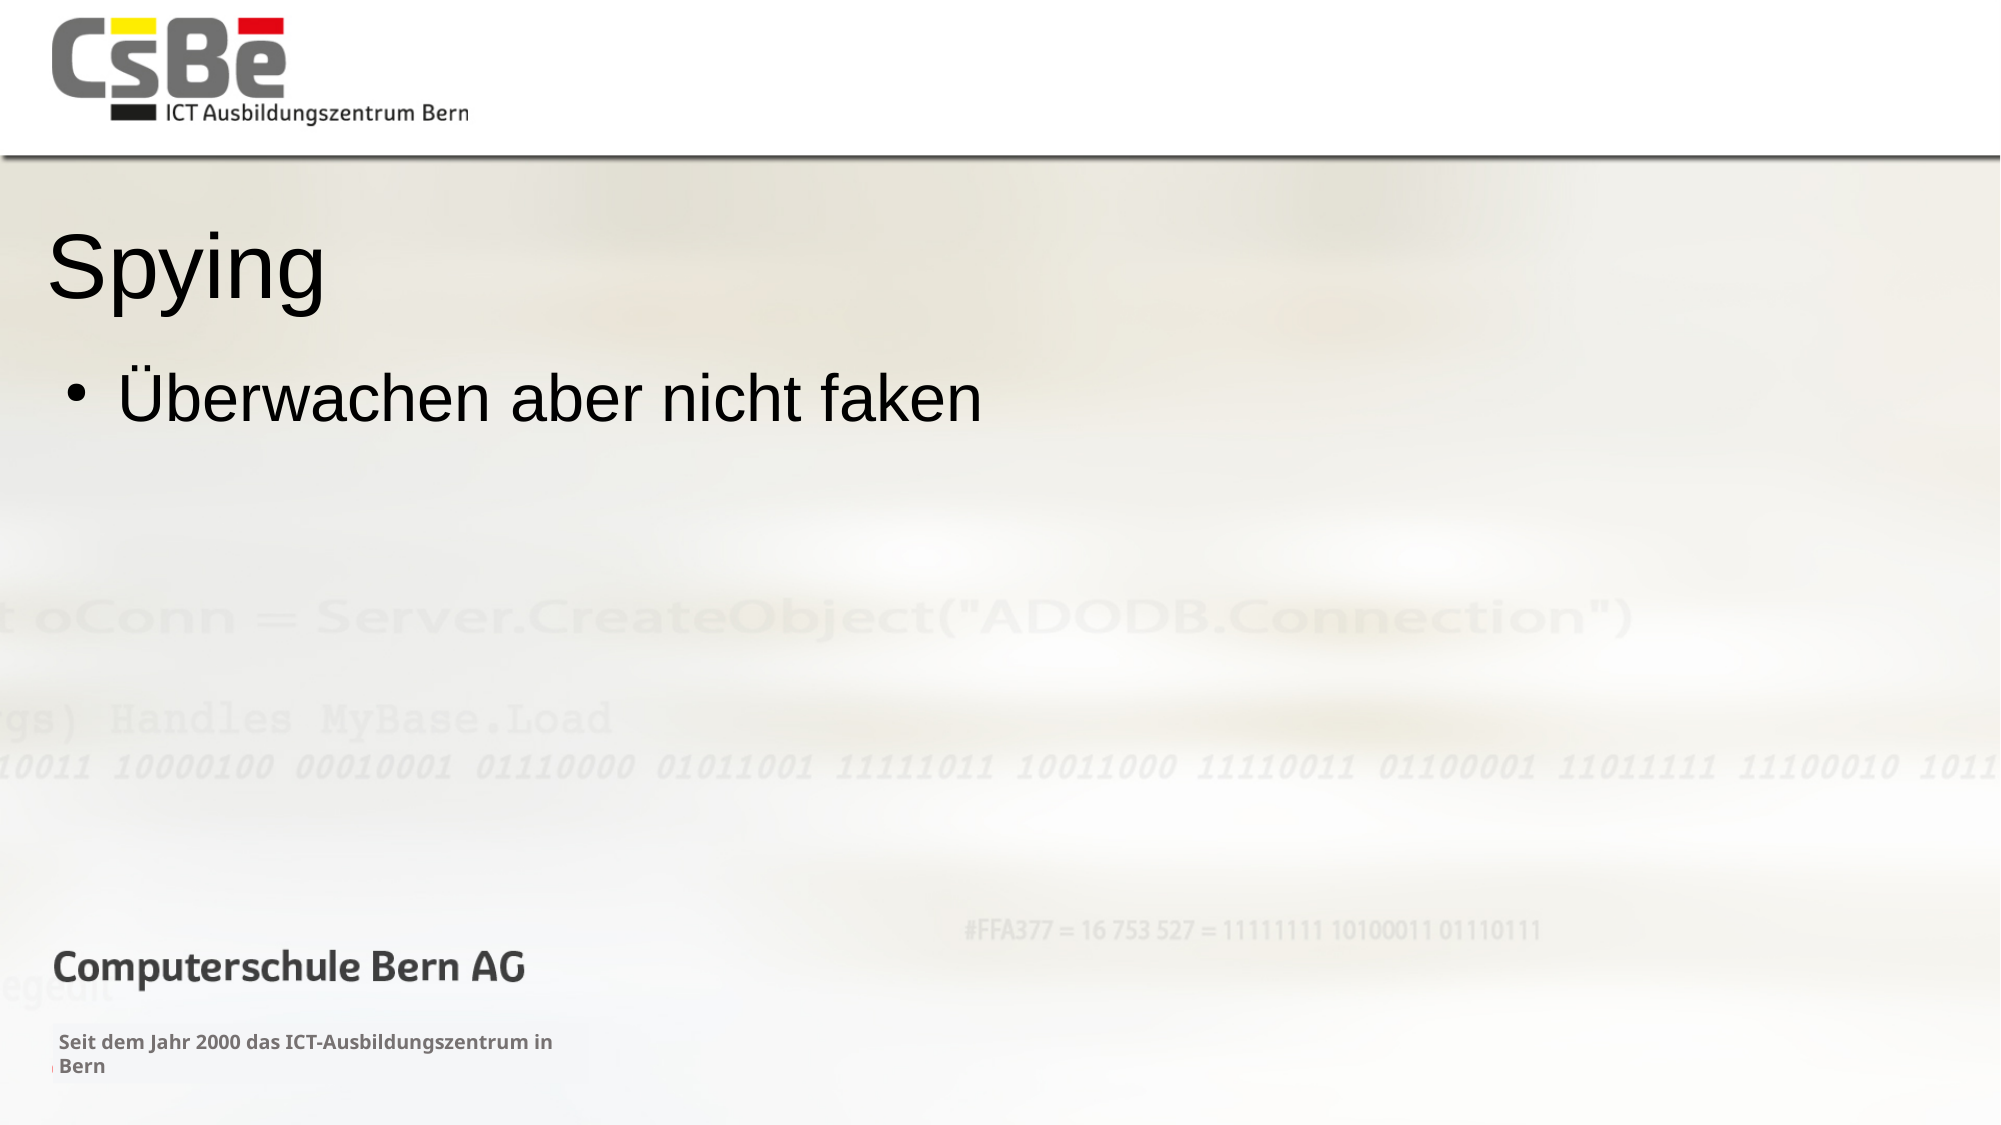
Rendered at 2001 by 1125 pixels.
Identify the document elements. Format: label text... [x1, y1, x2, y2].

list Spying [46, 206, 1920, 355]
list Überwachen aber nicht faken [46, 355, 1920, 886]
picture [0, 0, 2001, 1125]
